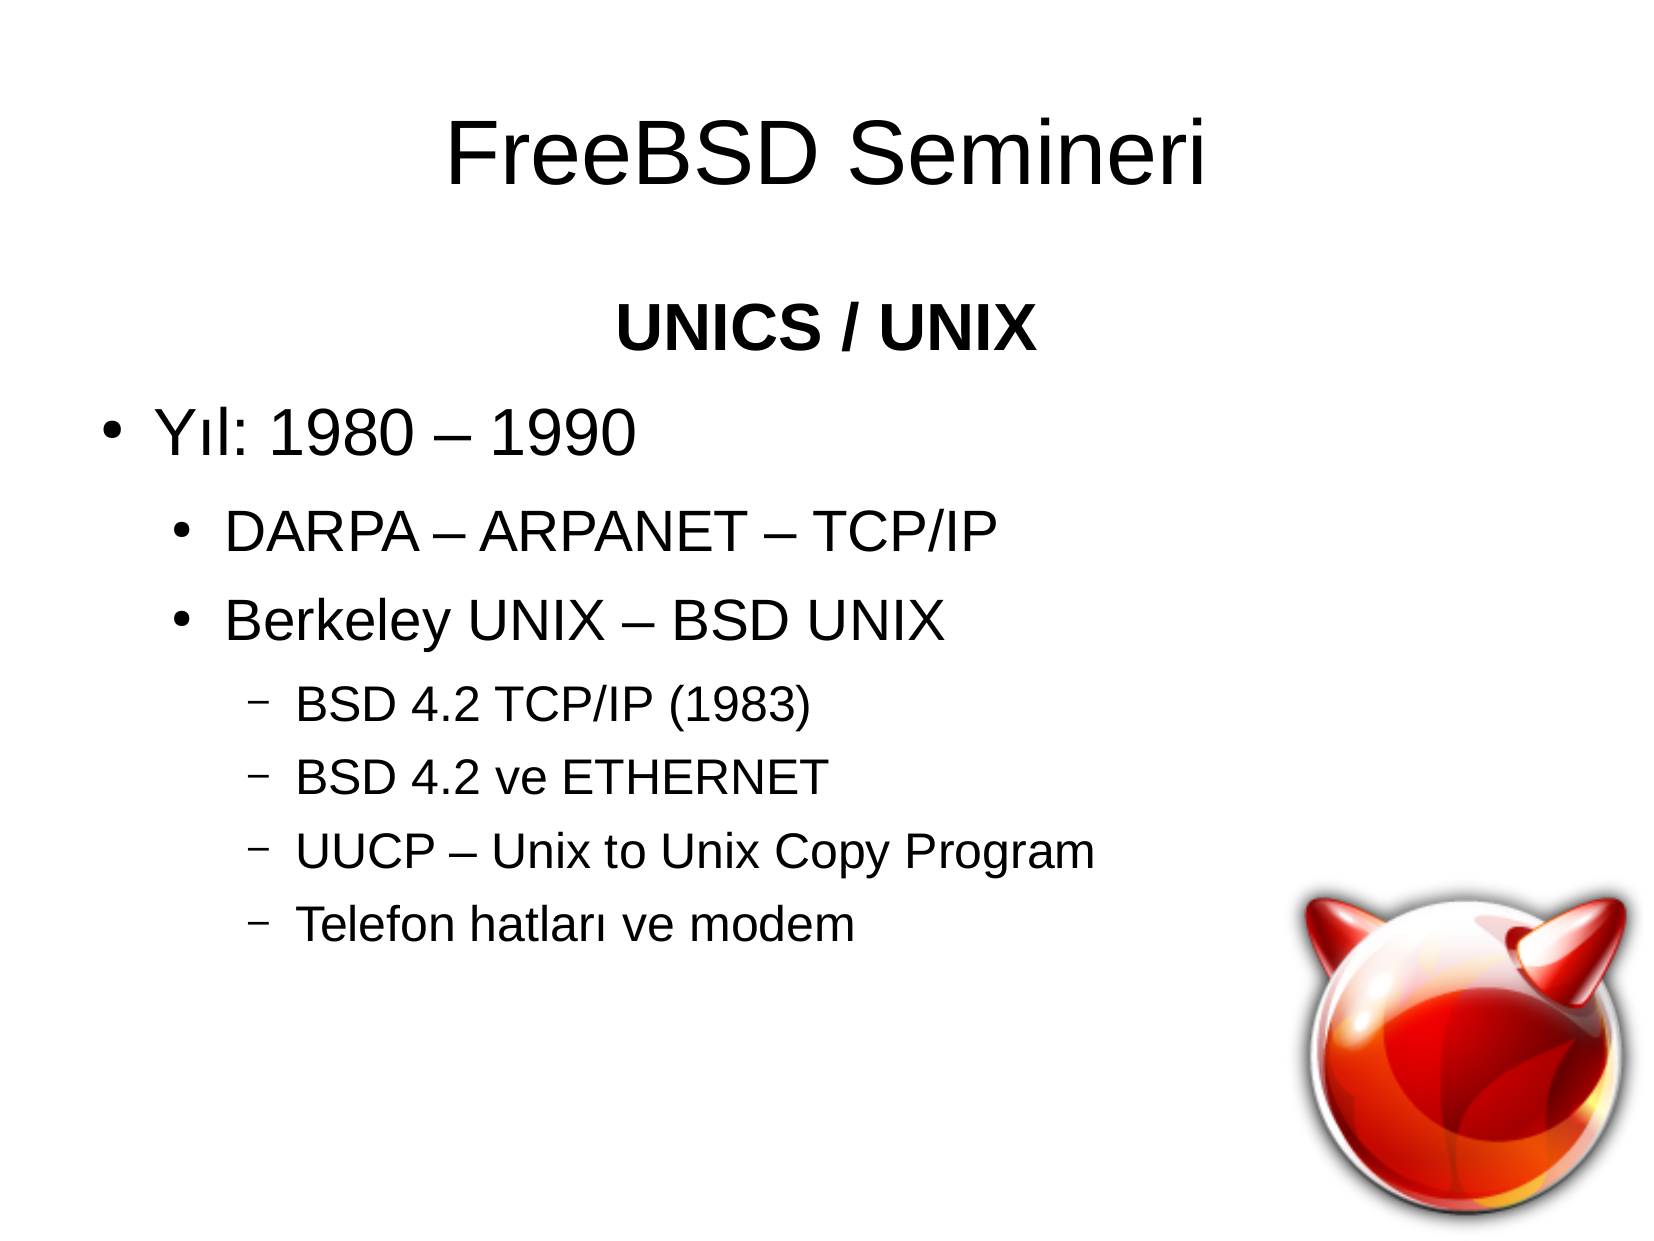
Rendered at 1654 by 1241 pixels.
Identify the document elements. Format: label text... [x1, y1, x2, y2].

title FreeBSD Semineri [82, 49, 1571, 257]
list UNICS / UNIX Yıl: 1980 – 1990 DARPA – ARPANET – TCP/IP Berkeley UNIX – BSD UNIX BSD 4.2 TCP/IP (1983) BSD 4.2 ve ETHERNET UUCP – Unix to Unix Copy Program Telefon hatları ve modem [82, 290, 1571, 1109]
picture [1282, 875, 1654, 1241]
